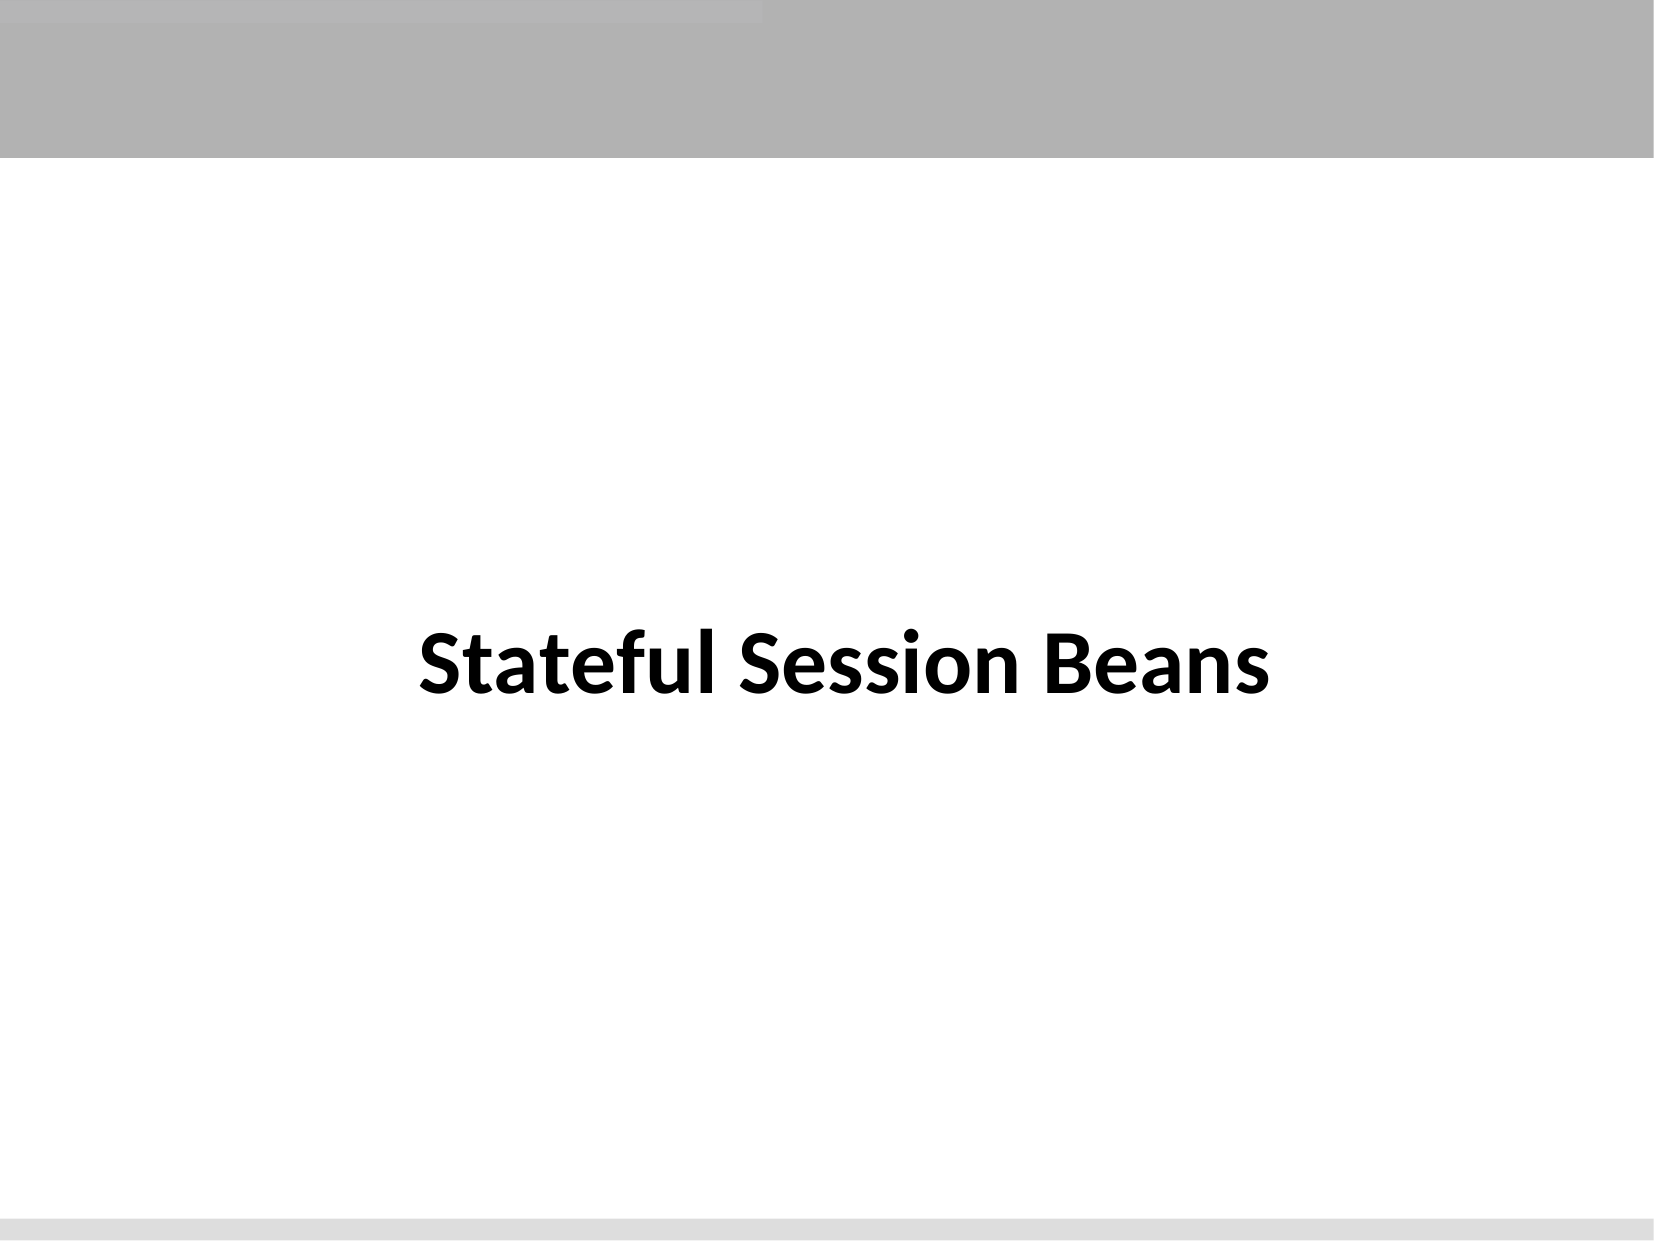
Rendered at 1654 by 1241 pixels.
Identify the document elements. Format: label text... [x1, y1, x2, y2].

subtitle Stateful Session Beans [121, 279, 1534, 1062]
